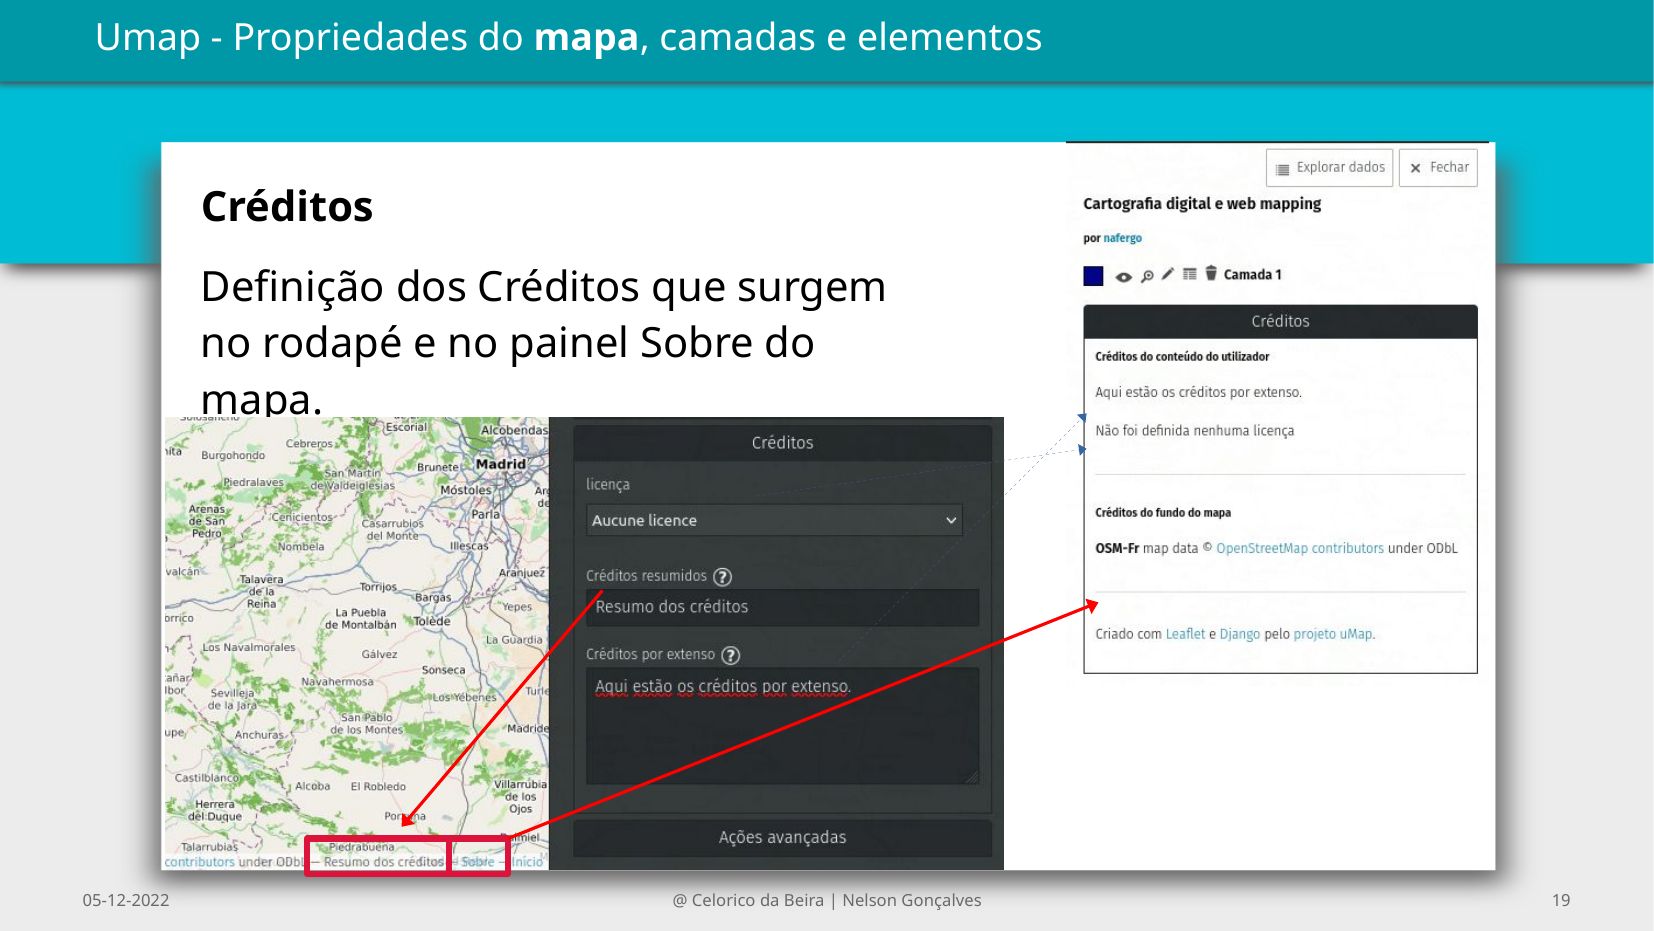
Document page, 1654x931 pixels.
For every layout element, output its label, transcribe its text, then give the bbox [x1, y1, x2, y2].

list Créditos Definição dos Créditos que surgem no rodapé e no painel Sobre do mapa. [200, 177, 945, 417]
picture [0, 0, 1654, 931]
title Umap - Propriedades do mapa, camadas e elementos [94, 10, 1583, 63]
